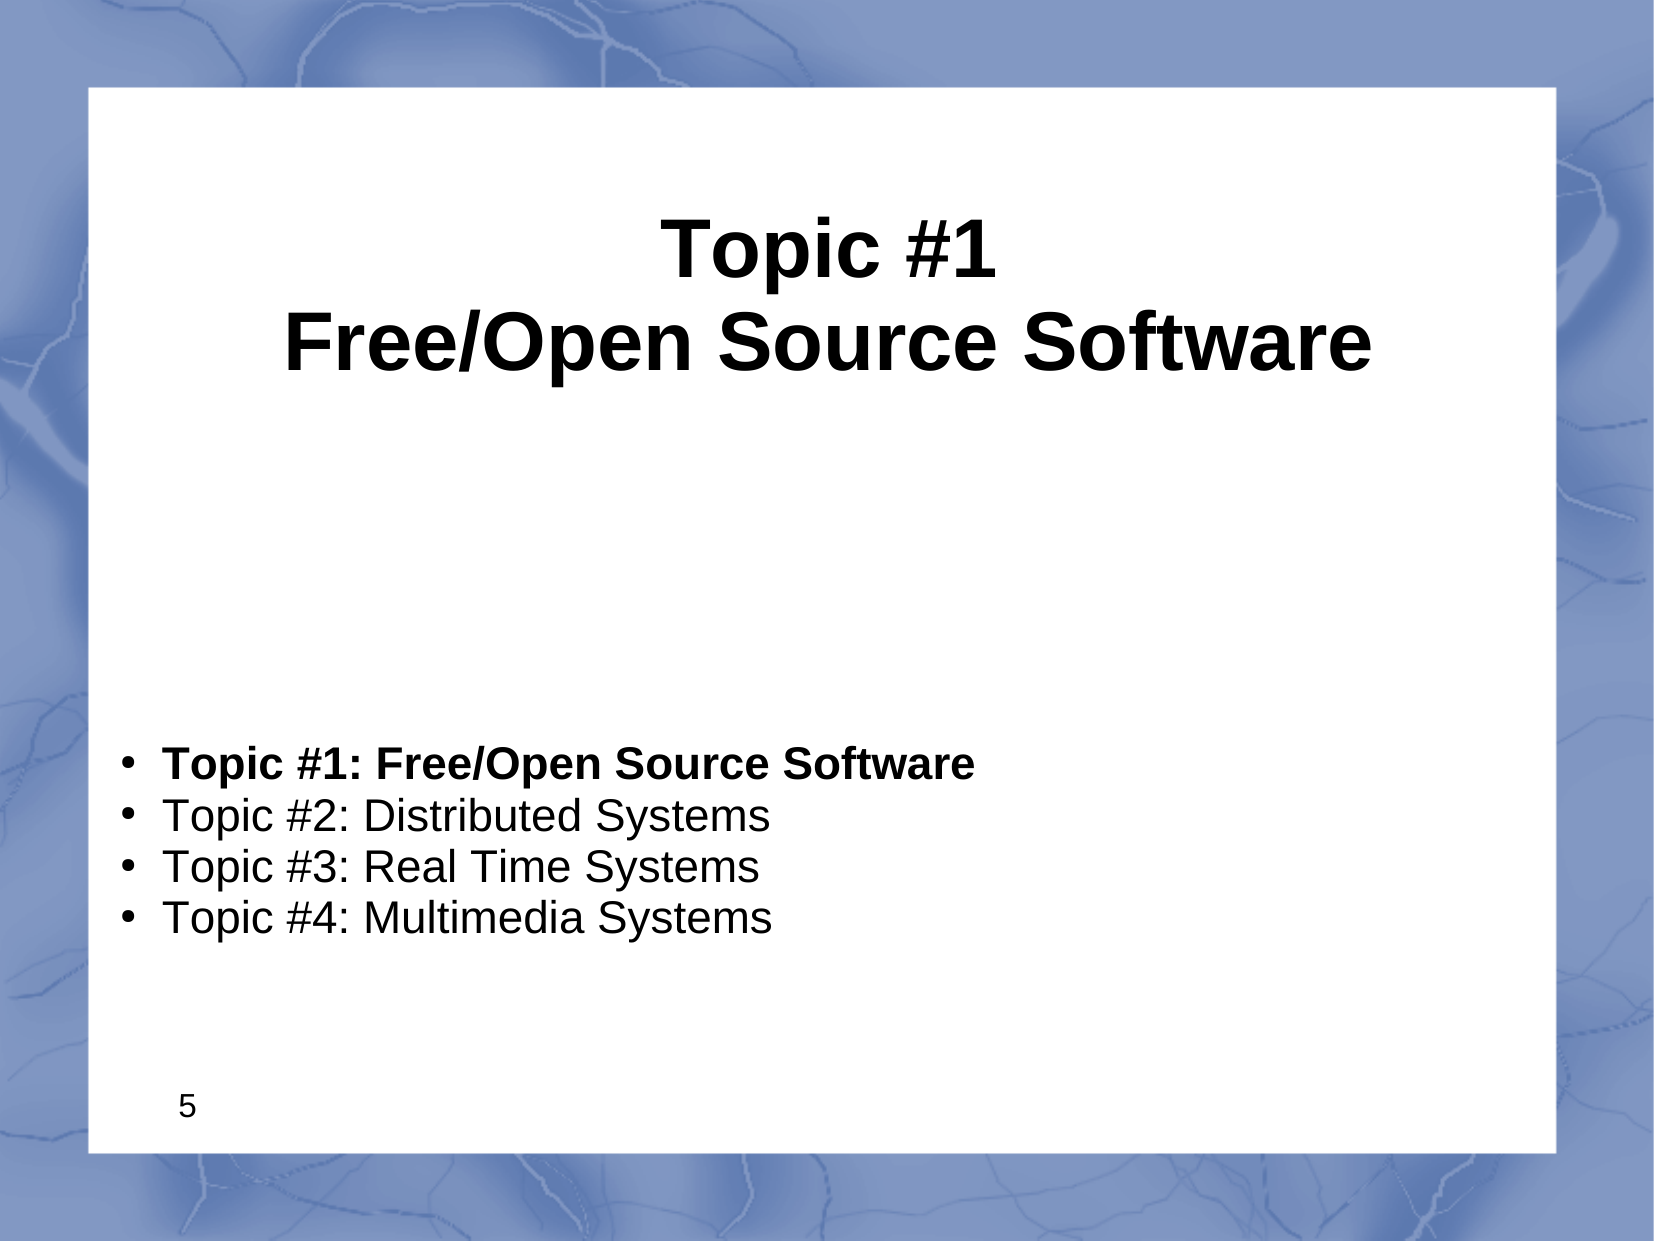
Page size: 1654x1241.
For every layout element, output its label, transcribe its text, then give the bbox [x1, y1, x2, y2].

subtitle Topic #1 Free/Open Source Software Topic #1: Free/Open Source Software Topic #2: Distributed Systems Topic #3: Real Time Systems Topic #4: Multimedia Systems [120, 95, 1538, 1051]
picture [0, 0, 1654, 1241]
